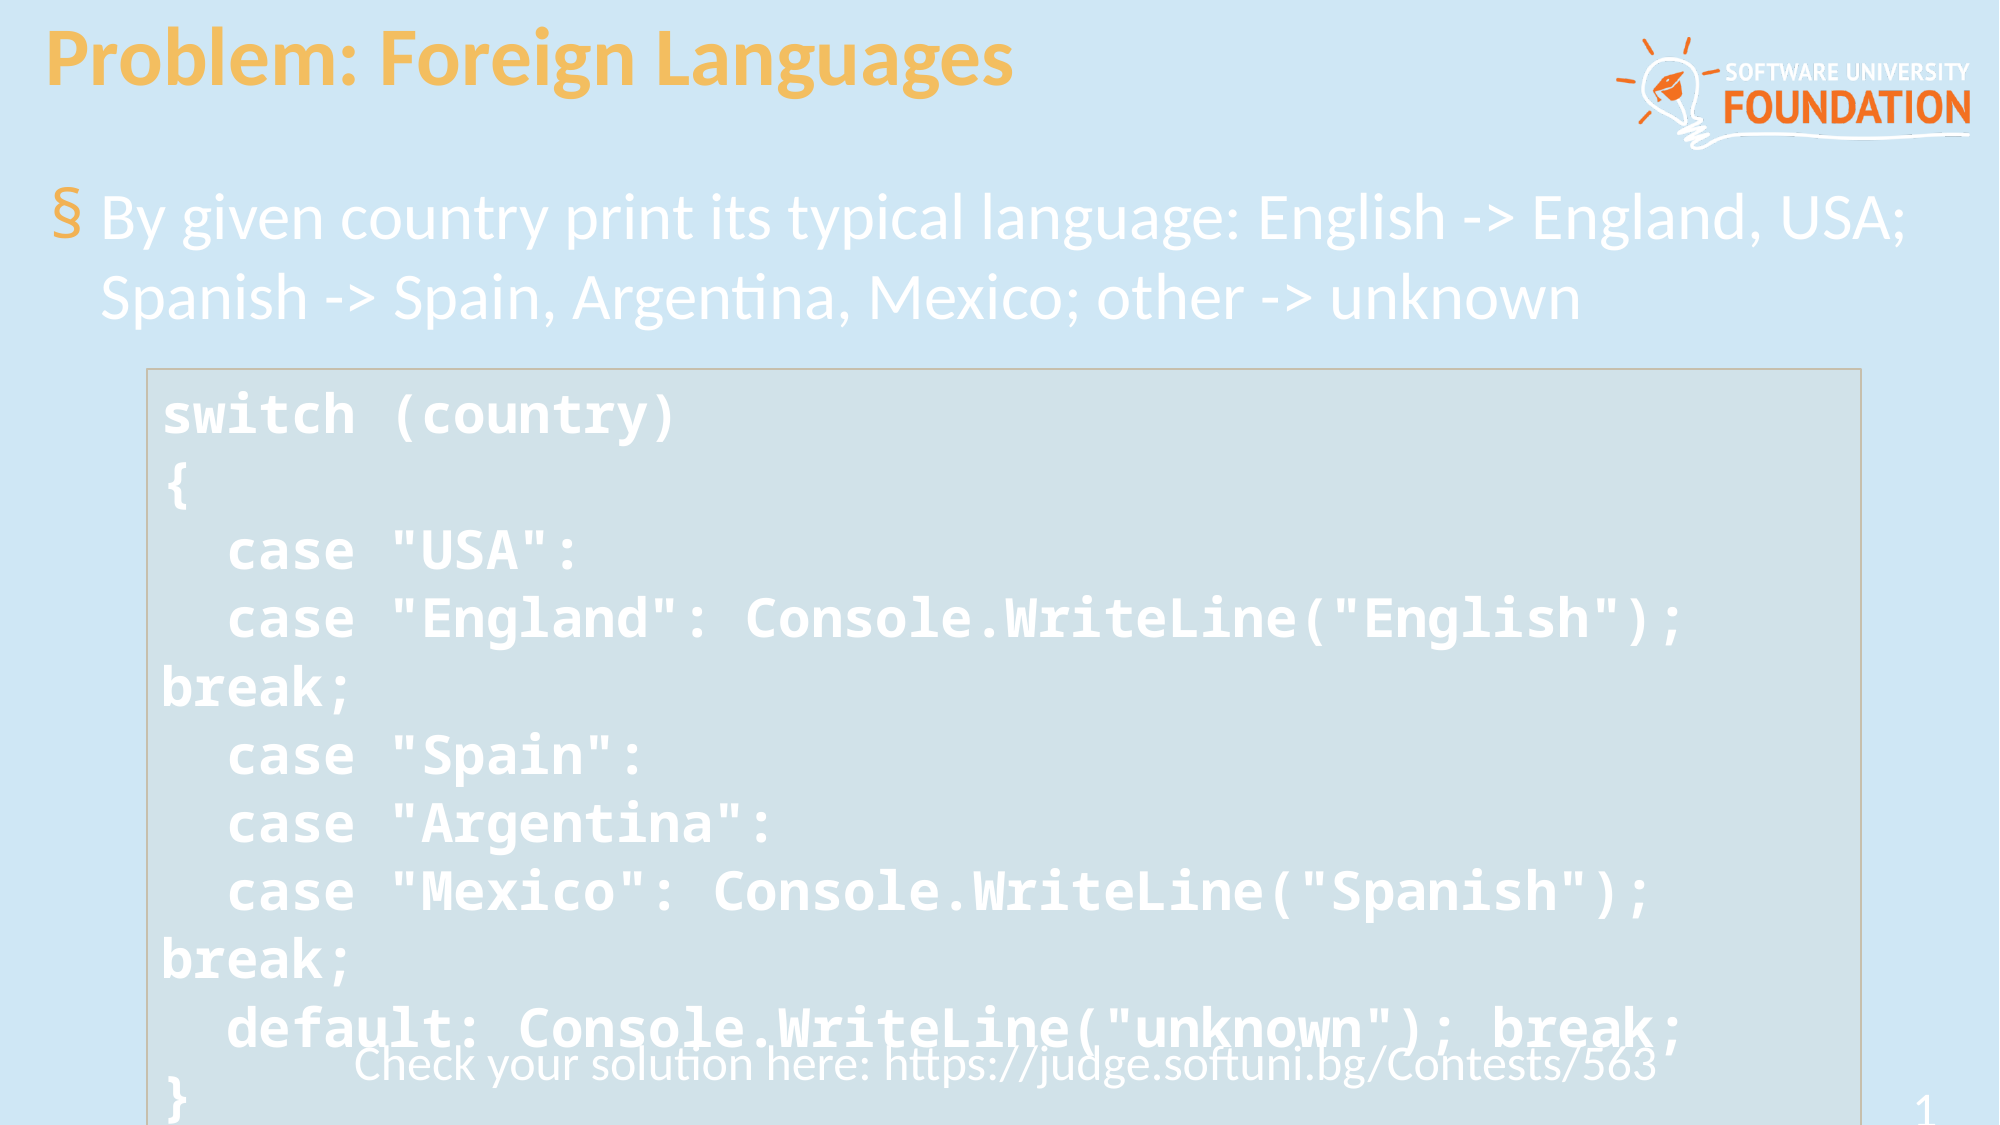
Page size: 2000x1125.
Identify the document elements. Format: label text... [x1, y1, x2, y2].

slide_number <number> [1897, 1070, 1968, 1103]
text_box Check your solution here: https://judge.softuni.bg/Contests/563 [155, 1022, 1856, 1098]
title Problem: Foreign Languages [30, 6, 1602, 189]
list By given country print its typical language: English -> England, USA; Spanish -> Spain, Argentina, Mexico; other -> unknown [35, 165, 1973, 446]
text_box switch (country) { case "USA": case "England": Console.WriteLine("English"); break; case "Spain": case "Argentina": case "Mexico": Console.WriteLine("Spanish"); break; default: Console.WriteLine("unknown"); break; } [146, 368, 1862, 1125]
picture [1612, 37, 1970, 163]
